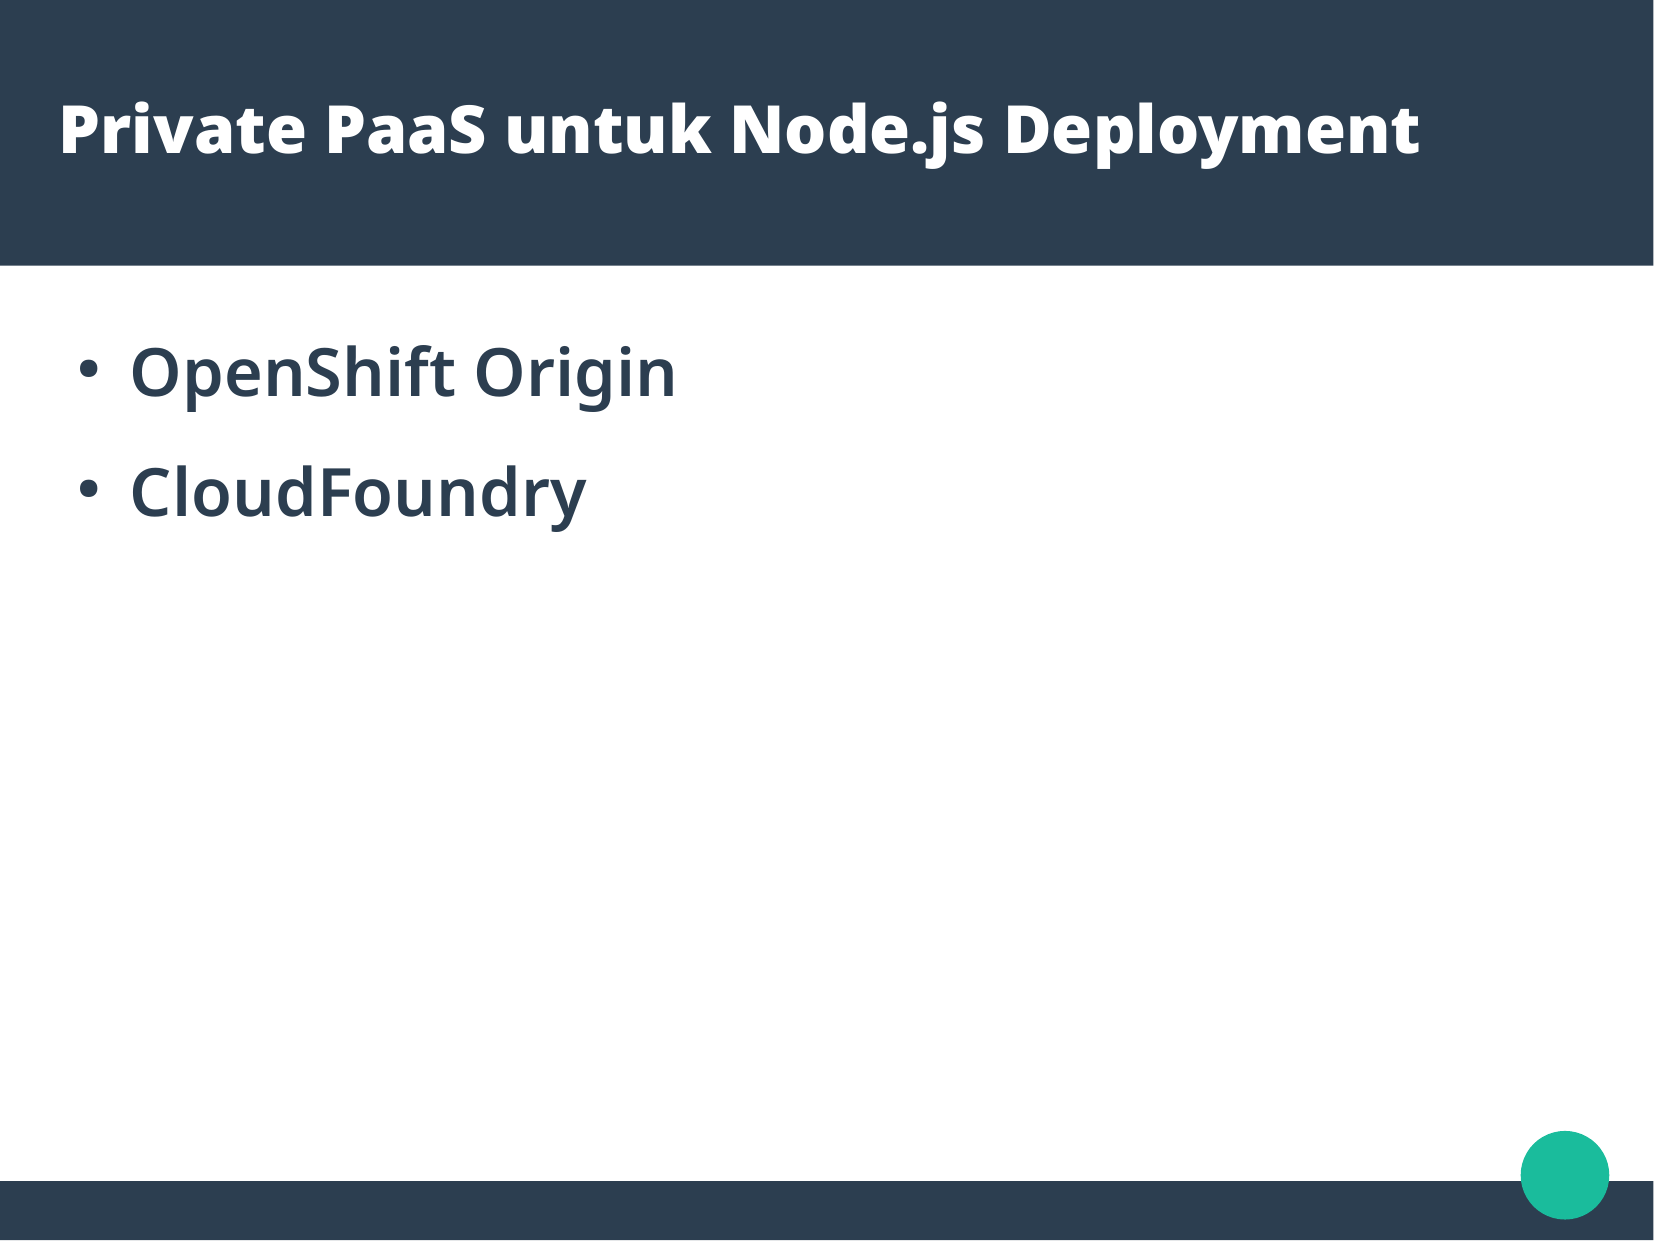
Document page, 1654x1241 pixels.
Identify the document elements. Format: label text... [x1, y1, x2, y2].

list OpenShift Origin CloudFoundry [59, 324, 1595, 1152]
title Private PaaS untuk Node.js Deployment [59, 49, 1595, 207]
